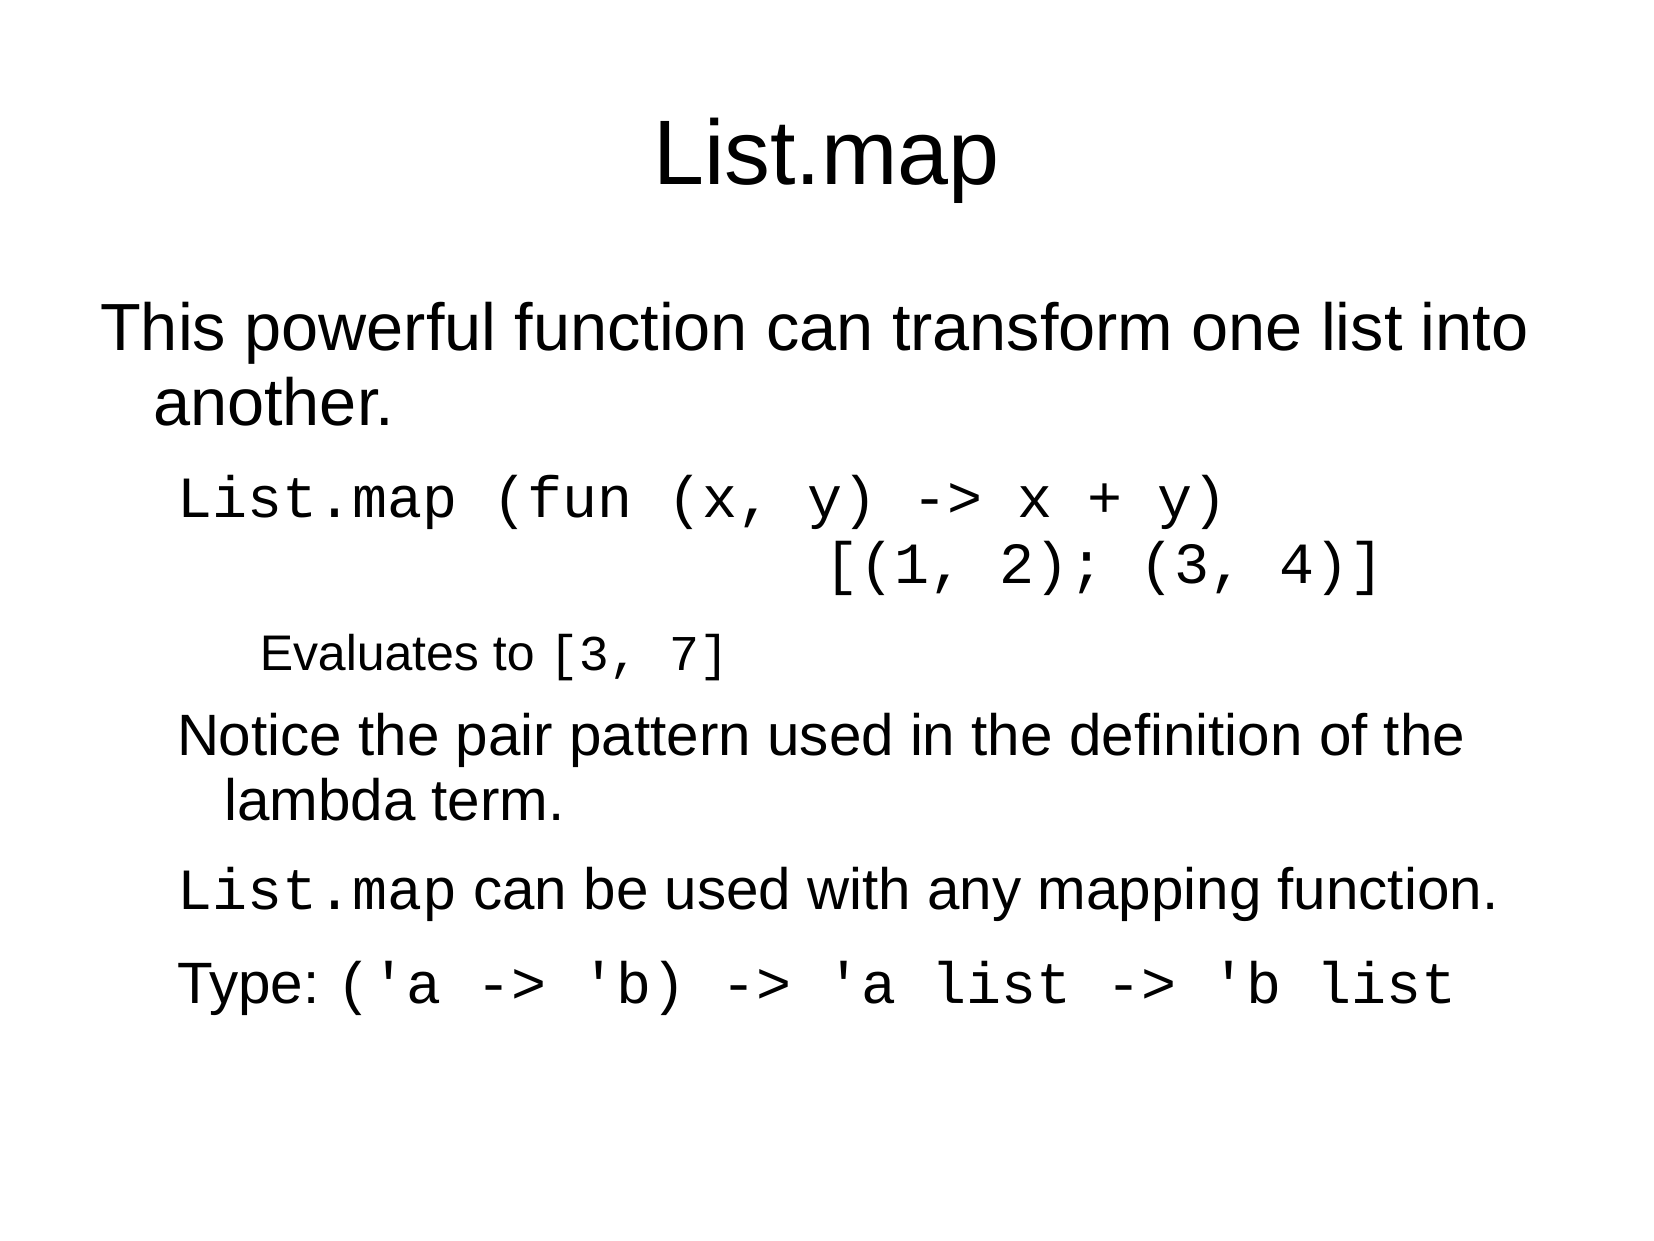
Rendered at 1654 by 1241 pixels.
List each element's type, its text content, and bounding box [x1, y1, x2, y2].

list This powerful function can transform one list into another. List.map (fun (x, y) -> x + y) [(1, 2); (3, 4)] Evaluates to [3, 7] Notice the pair pattern used in the definition of the lambda term. List.map can be used with any mapping function. Type: ('a -> 'b) -> 'a list -> 'b list [82, 290, 1571, 1094]
title List.map [82, 56, 1571, 250]
